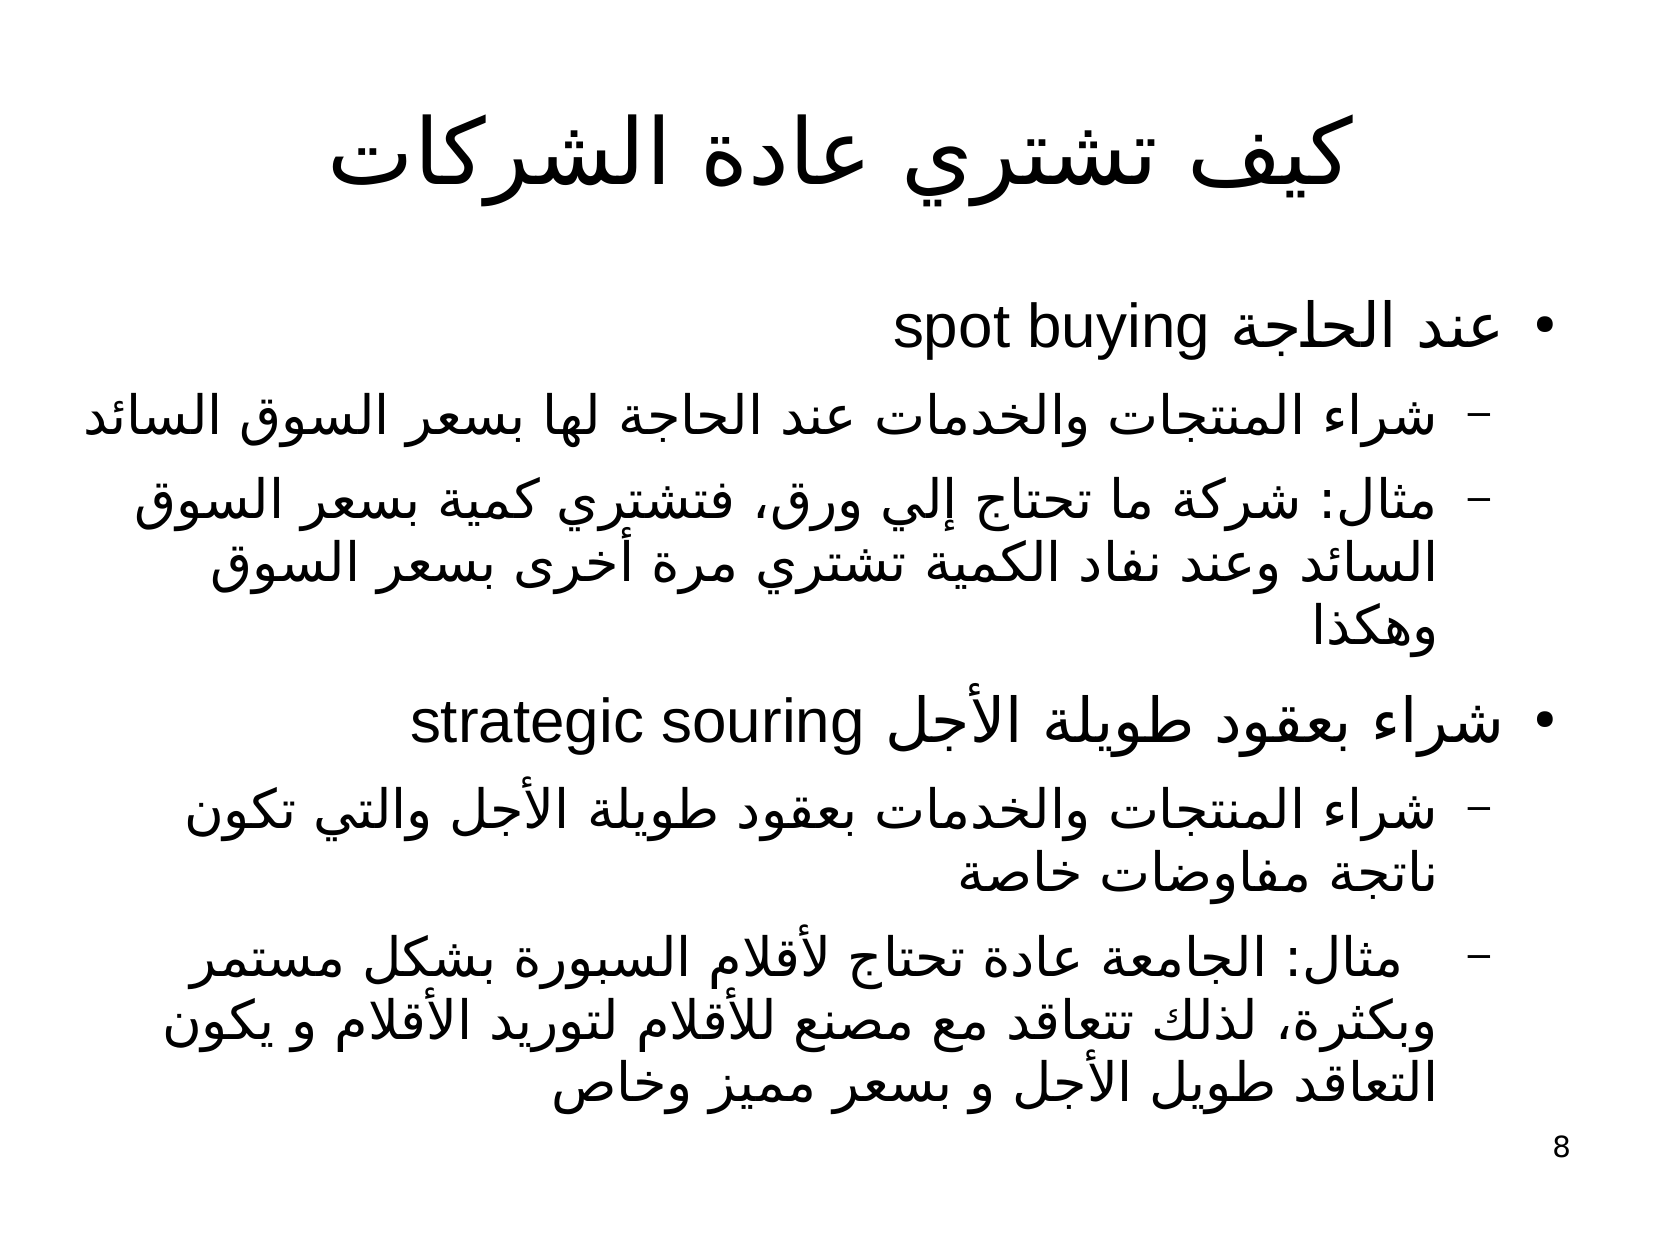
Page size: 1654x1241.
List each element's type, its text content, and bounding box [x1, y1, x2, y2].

list عند الحاجة spot buying شراء المنتجات والخدمات عند الحاجة لها بسعر السوق السائد مثال: شركة ما تحتاج إلي ورق، فتشتري كمية بسعر السوق السائد وعند نفا د الكمية تشتري مرة أخرى بسعر السوق وهكذا شراء بعقود طويلة الأجل strategic souring شراء المنتجات والخدمات بعقود طويلة الأجل والتي تكون ناتجة مفاوضات خاصة مثال: الجامعة عادة تحتاج لأقلام السبورة بشكل مستمر وبكثرة، لذلك تتعاقد مع مصنع للأقلام لتوريد الأقلام و يكون التعاقد طويل الأجل و بسعر مميز وخاص [82, 290, 1571, 1123]
title كيف تشتري عادة الشركات [82, 49, 1571, 257]
